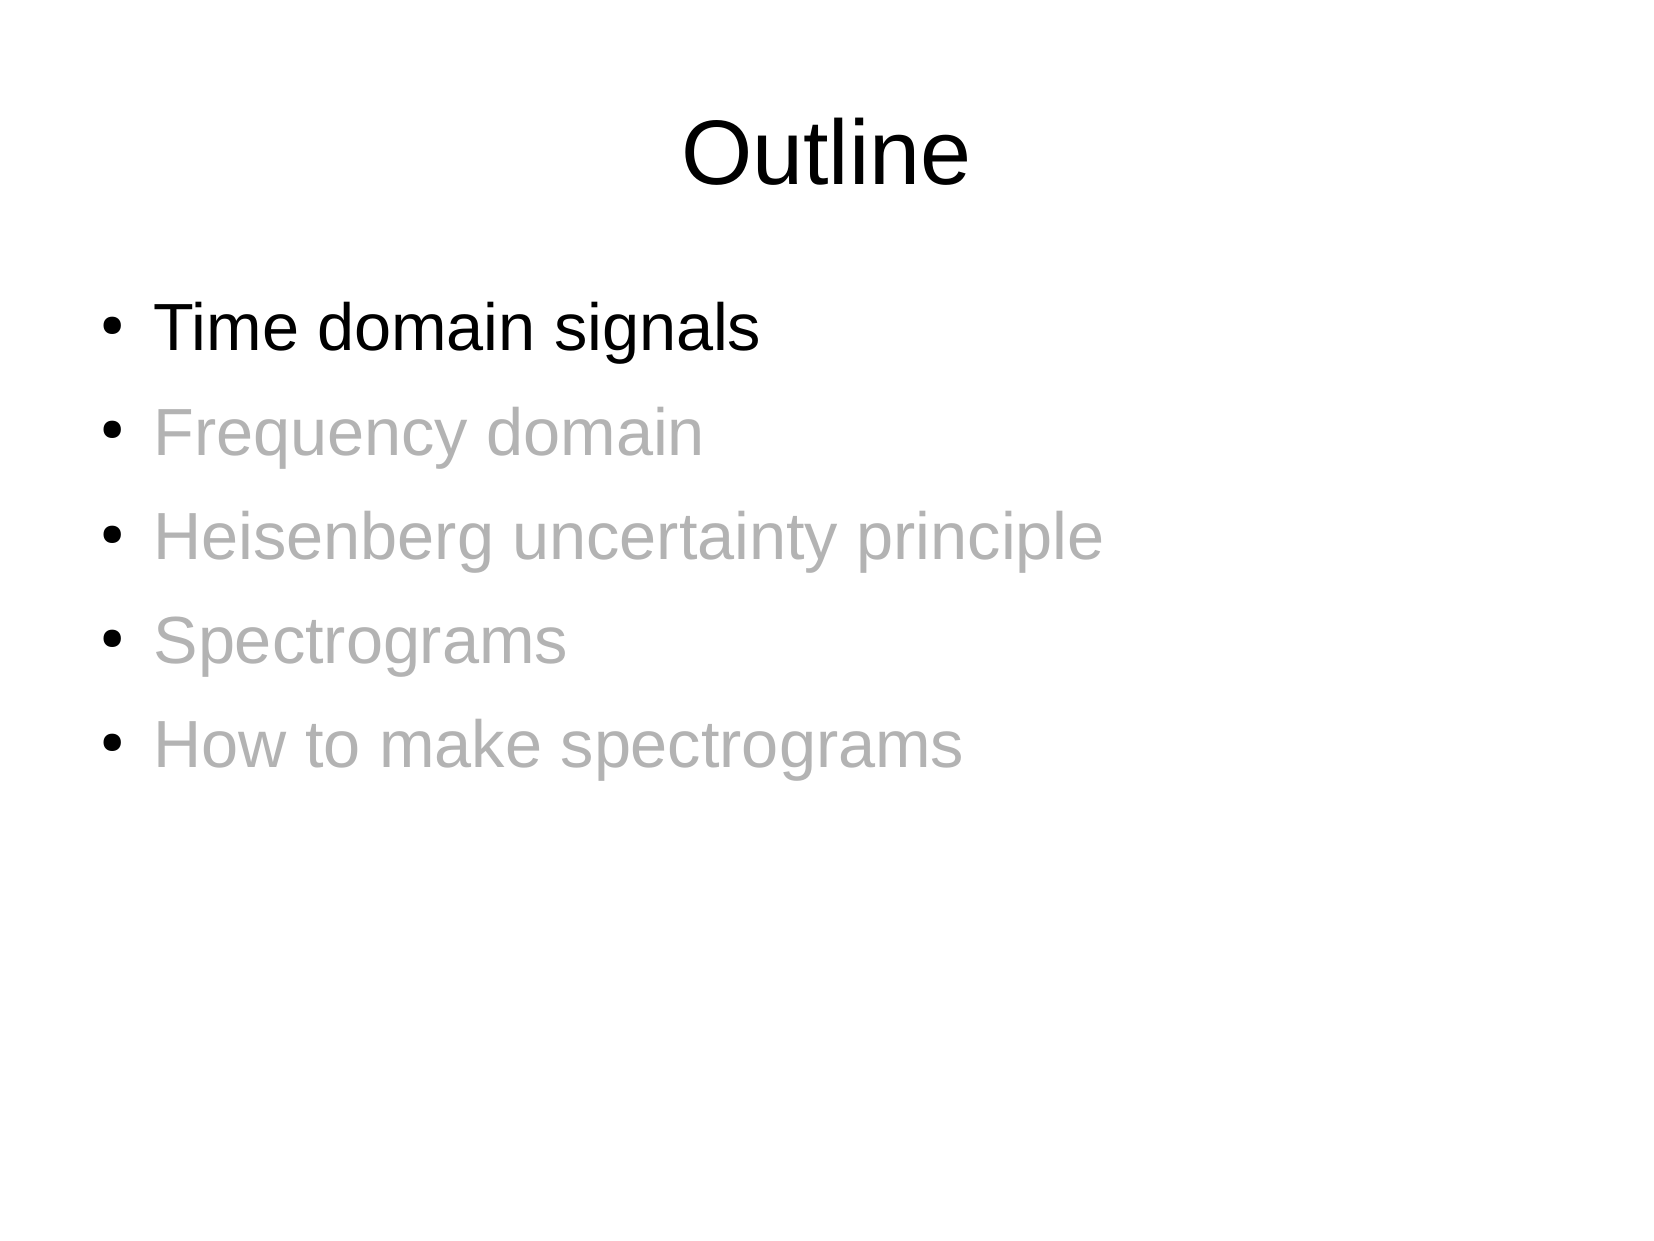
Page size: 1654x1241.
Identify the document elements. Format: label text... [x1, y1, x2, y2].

list Time domain signals Frequency domain Heisenberg uncertainty principle Spectrograms How to make spectrograms [82, 290, 1571, 1010]
title Outline [82, 49, 1571, 257]
